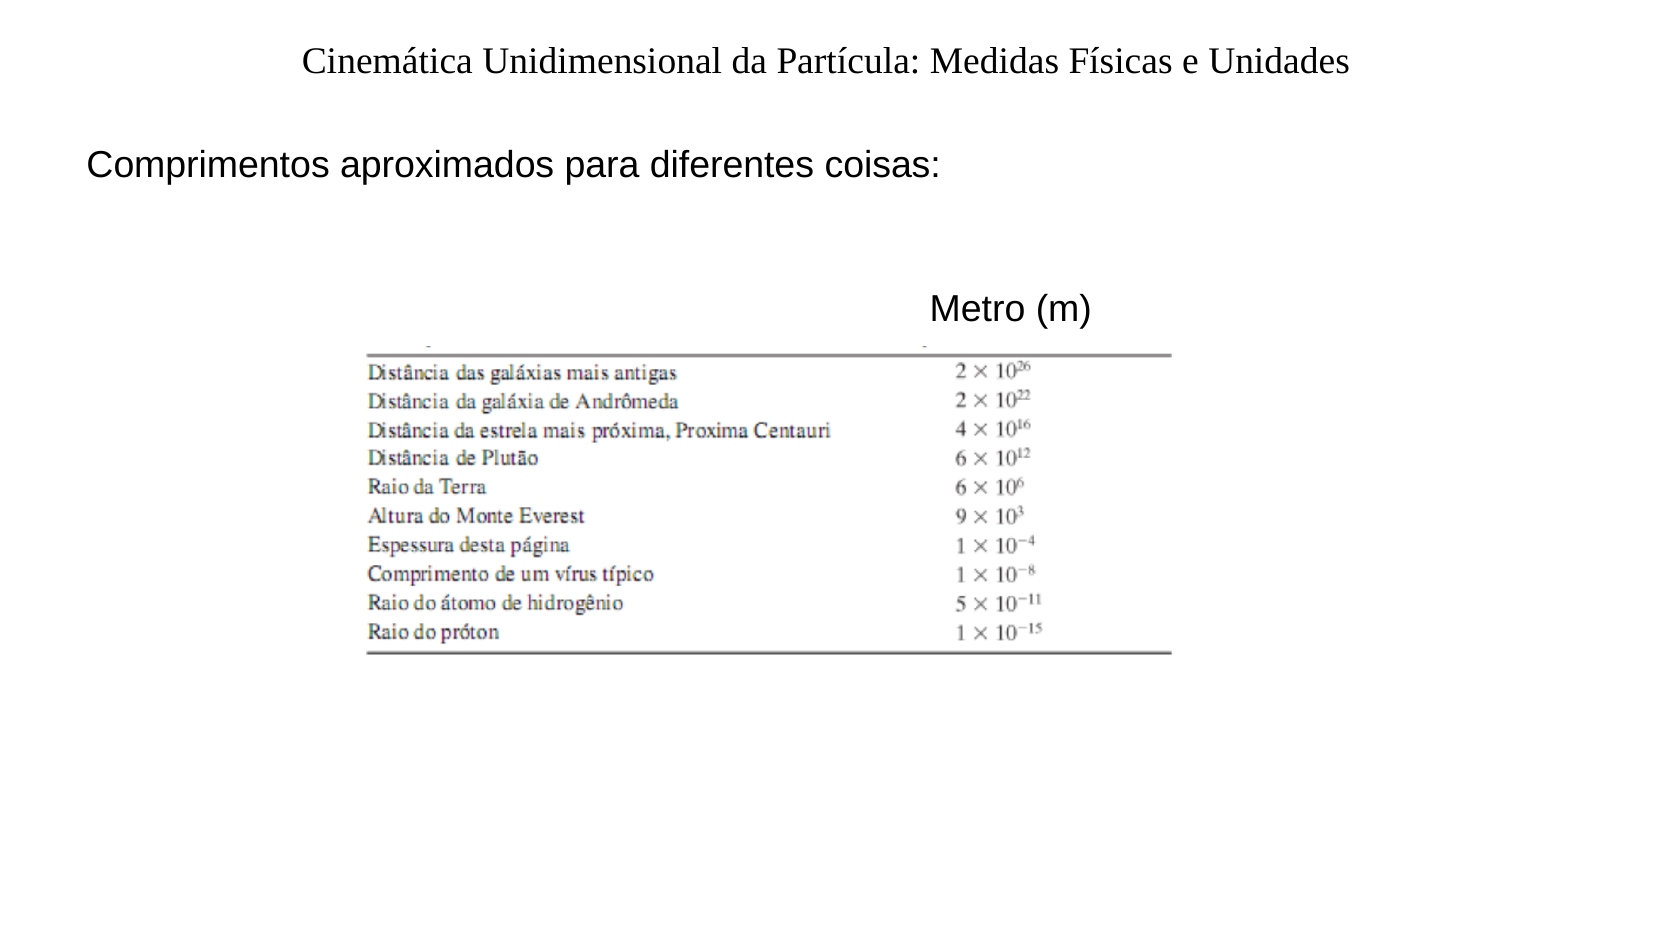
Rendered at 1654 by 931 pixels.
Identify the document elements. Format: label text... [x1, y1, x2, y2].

text_box Comprimentos aproximados para diferentes coisas: [71, 135, 957, 193]
picture [358, 346, 1175, 666]
text_box Metro (m) [914, 279, 1107, 337]
text_box Cinemática Unidimensional da Partícula: Medidas Físicas e Unidades [287, 11, 1367, 90]
